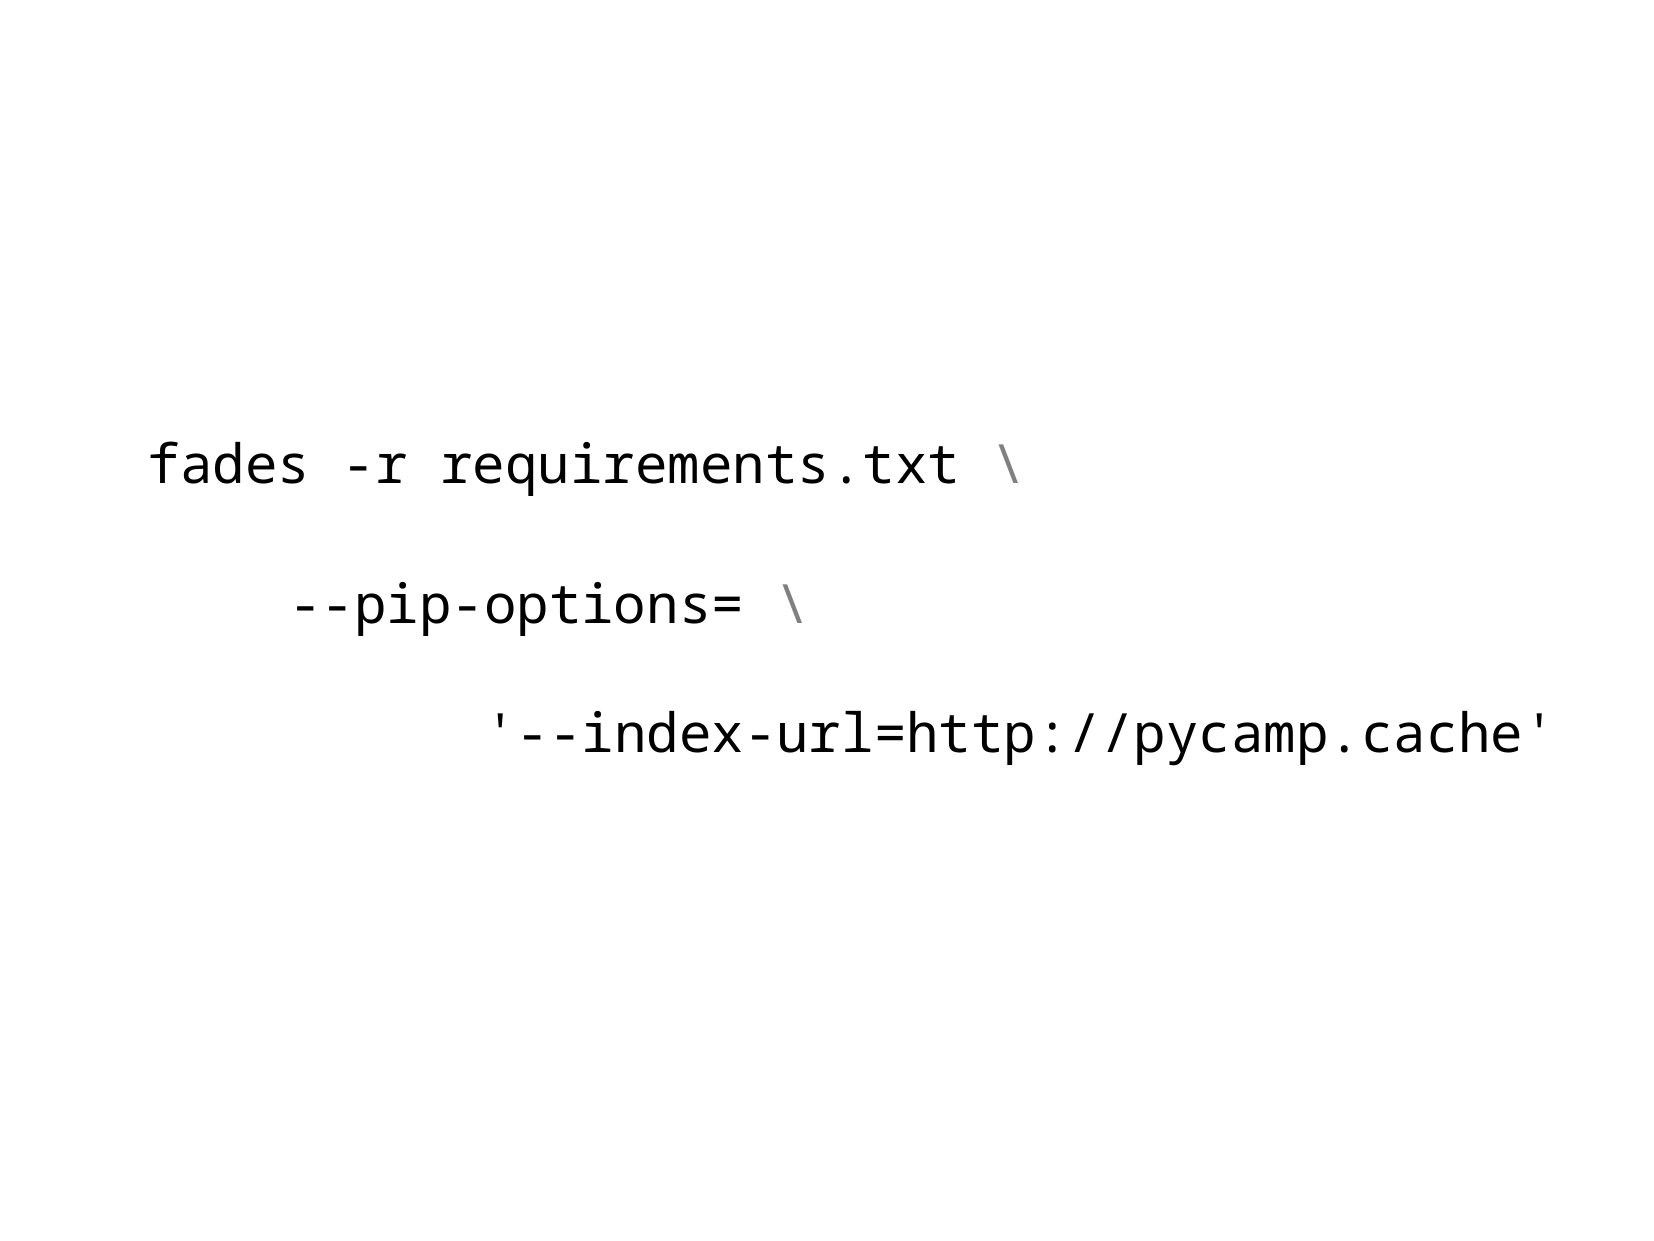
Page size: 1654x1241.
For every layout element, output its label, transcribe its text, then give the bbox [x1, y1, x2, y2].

list fades -r requirements.txt \ --pip-options= \ '--index-url=http://pycamp.cache' [76, 284, 1654, 1004]
